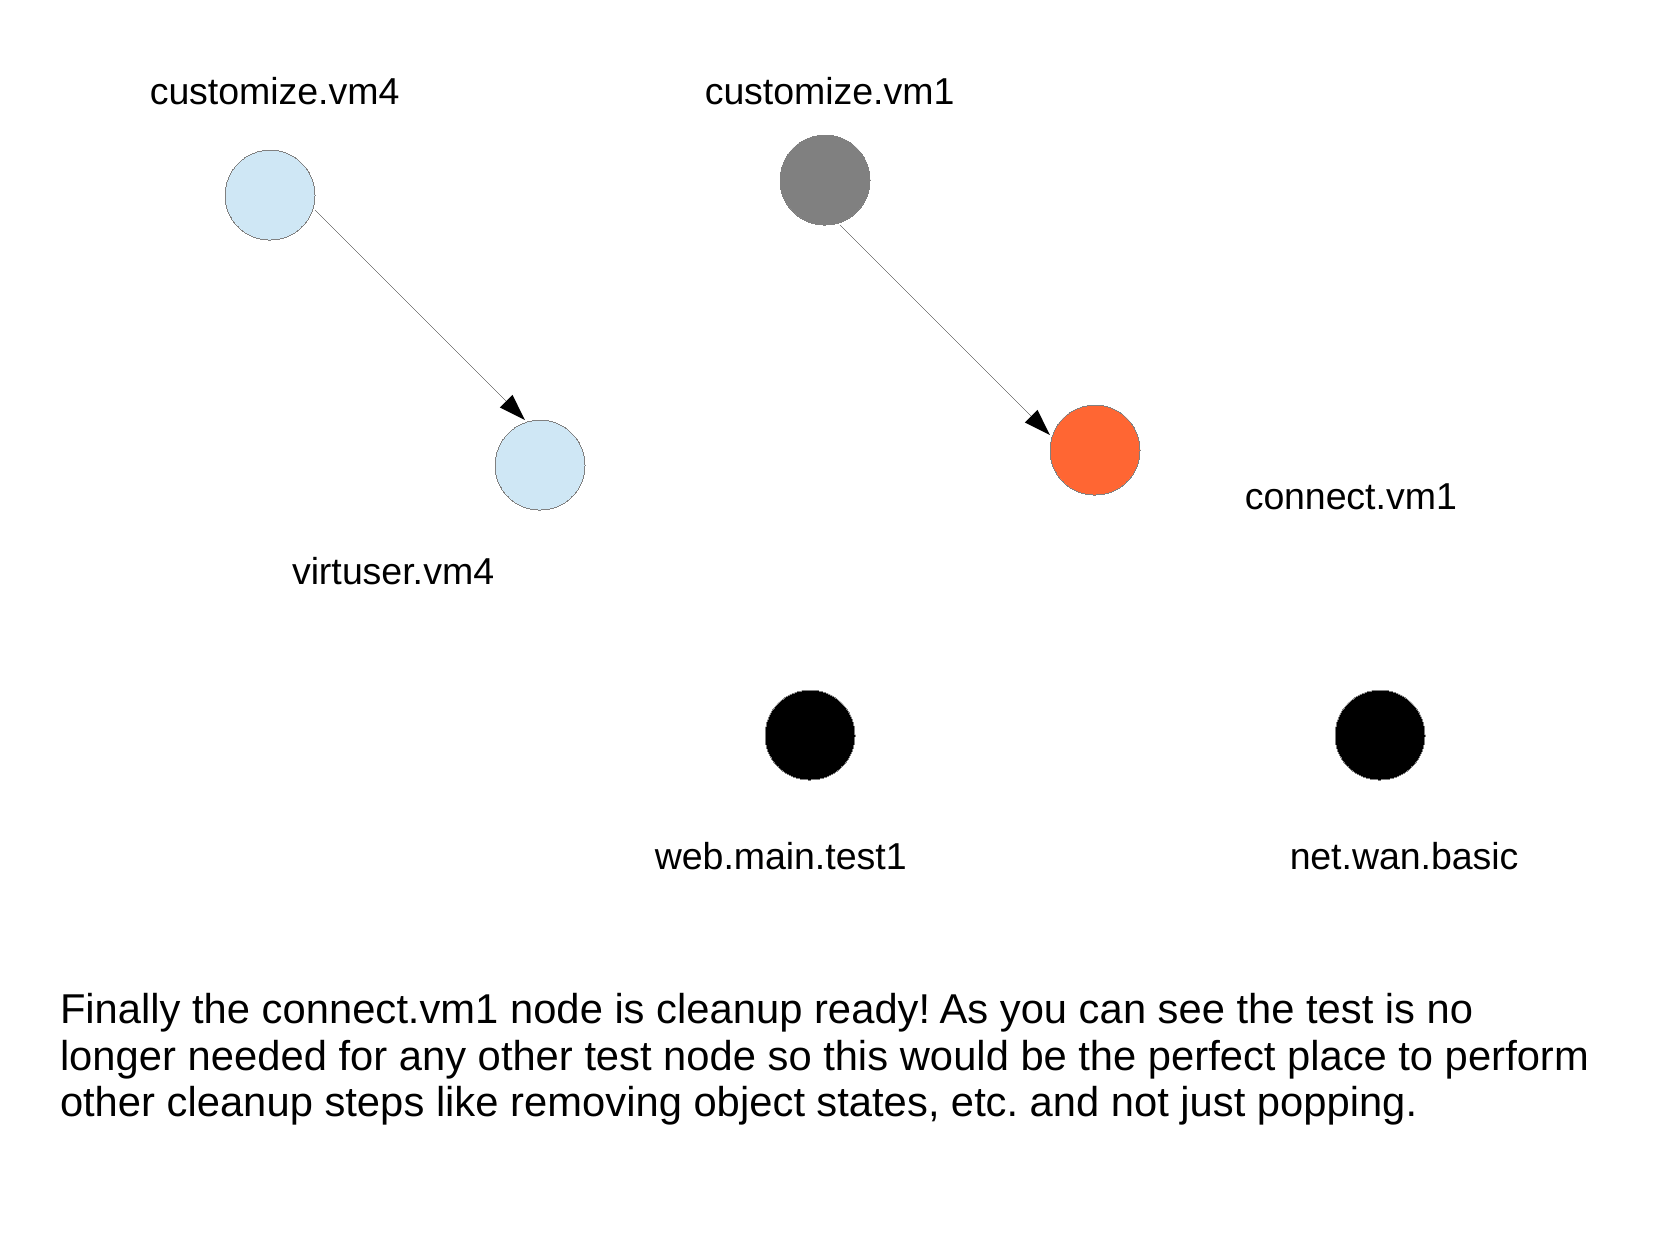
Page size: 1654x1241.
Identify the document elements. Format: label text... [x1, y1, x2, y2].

text_box web.main.test1 [640, 828, 958, 886]
text_box [765, 690, 856, 781]
text_box customize.vm4 [135, 63, 456, 121]
text_box connect.vm1 [1230, 468, 1545, 526]
text_box virtuser.vm4 [277, 543, 541, 601]
text_box net.wan.basic [1275, 828, 1580, 886]
text_box [780, 135, 871, 226]
text_box [495, 420, 586, 511]
text_box [225, 150, 316, 241]
text_box customize.vm1 [690, 63, 1011, 121]
text_box [1050, 405, 1141, 496]
text_box [1335, 690, 1426, 781]
text_box Finally the connect.vm1 node is cleanup ready! As you can see the test is no longer needed for any other test node so this would be the perfect place to perform other cleanup steps like removing object states, etc. and not just popping. [60, 940, 1591, 1171]
